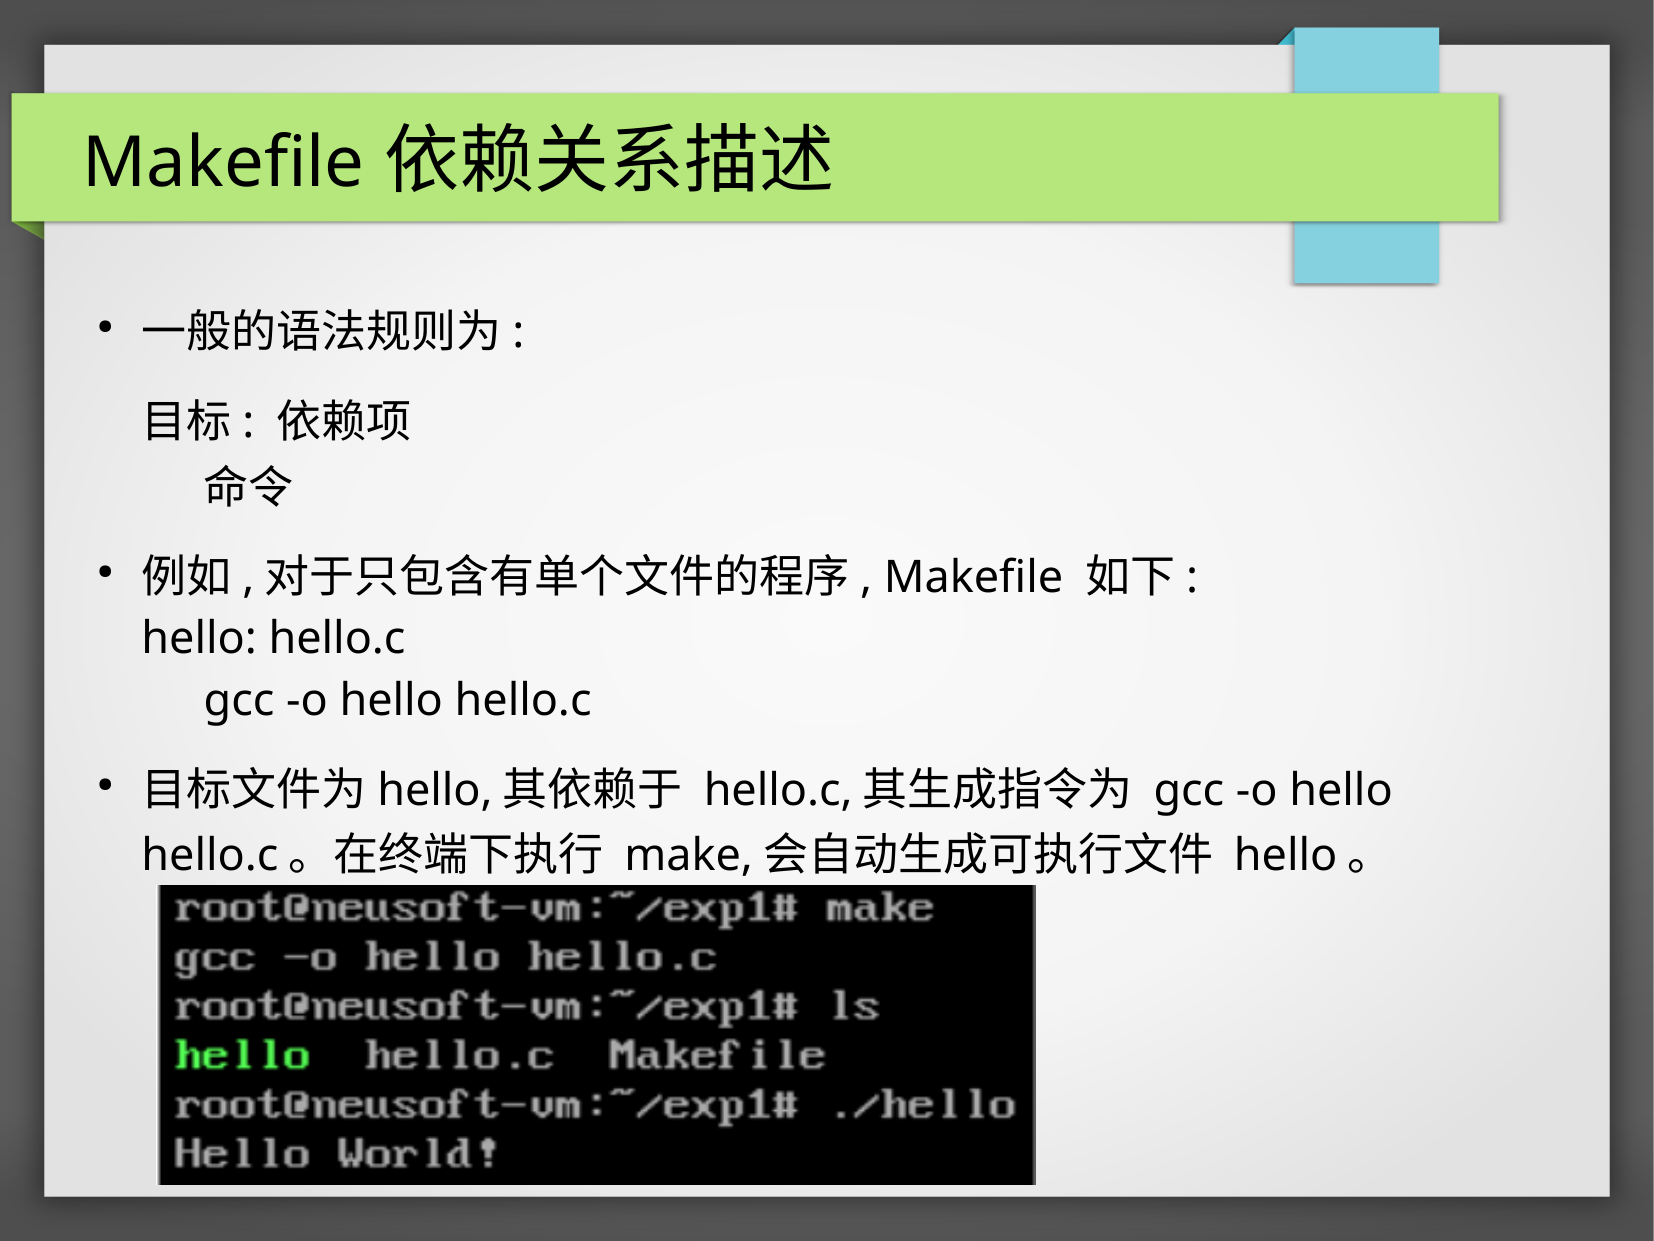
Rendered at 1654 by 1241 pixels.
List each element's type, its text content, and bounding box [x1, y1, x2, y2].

title Makefile依赖关系描述 [82, 94, 1264, 213]
picture [0, 0, 1654, 1241]
list 一般的语法规则为: 目标: 依赖项 命令 例如,对于只包含有单个文件的程序, Makefile 如下: hello: hello.c gcc -o hello hello.c 目标文件为hello,其依赖于 hello.c,其生成指令为 gcc -o hello hello.c。在终端下执行 make,会自动生成可执行文件 hello。 [82, 295, 1571, 886]
